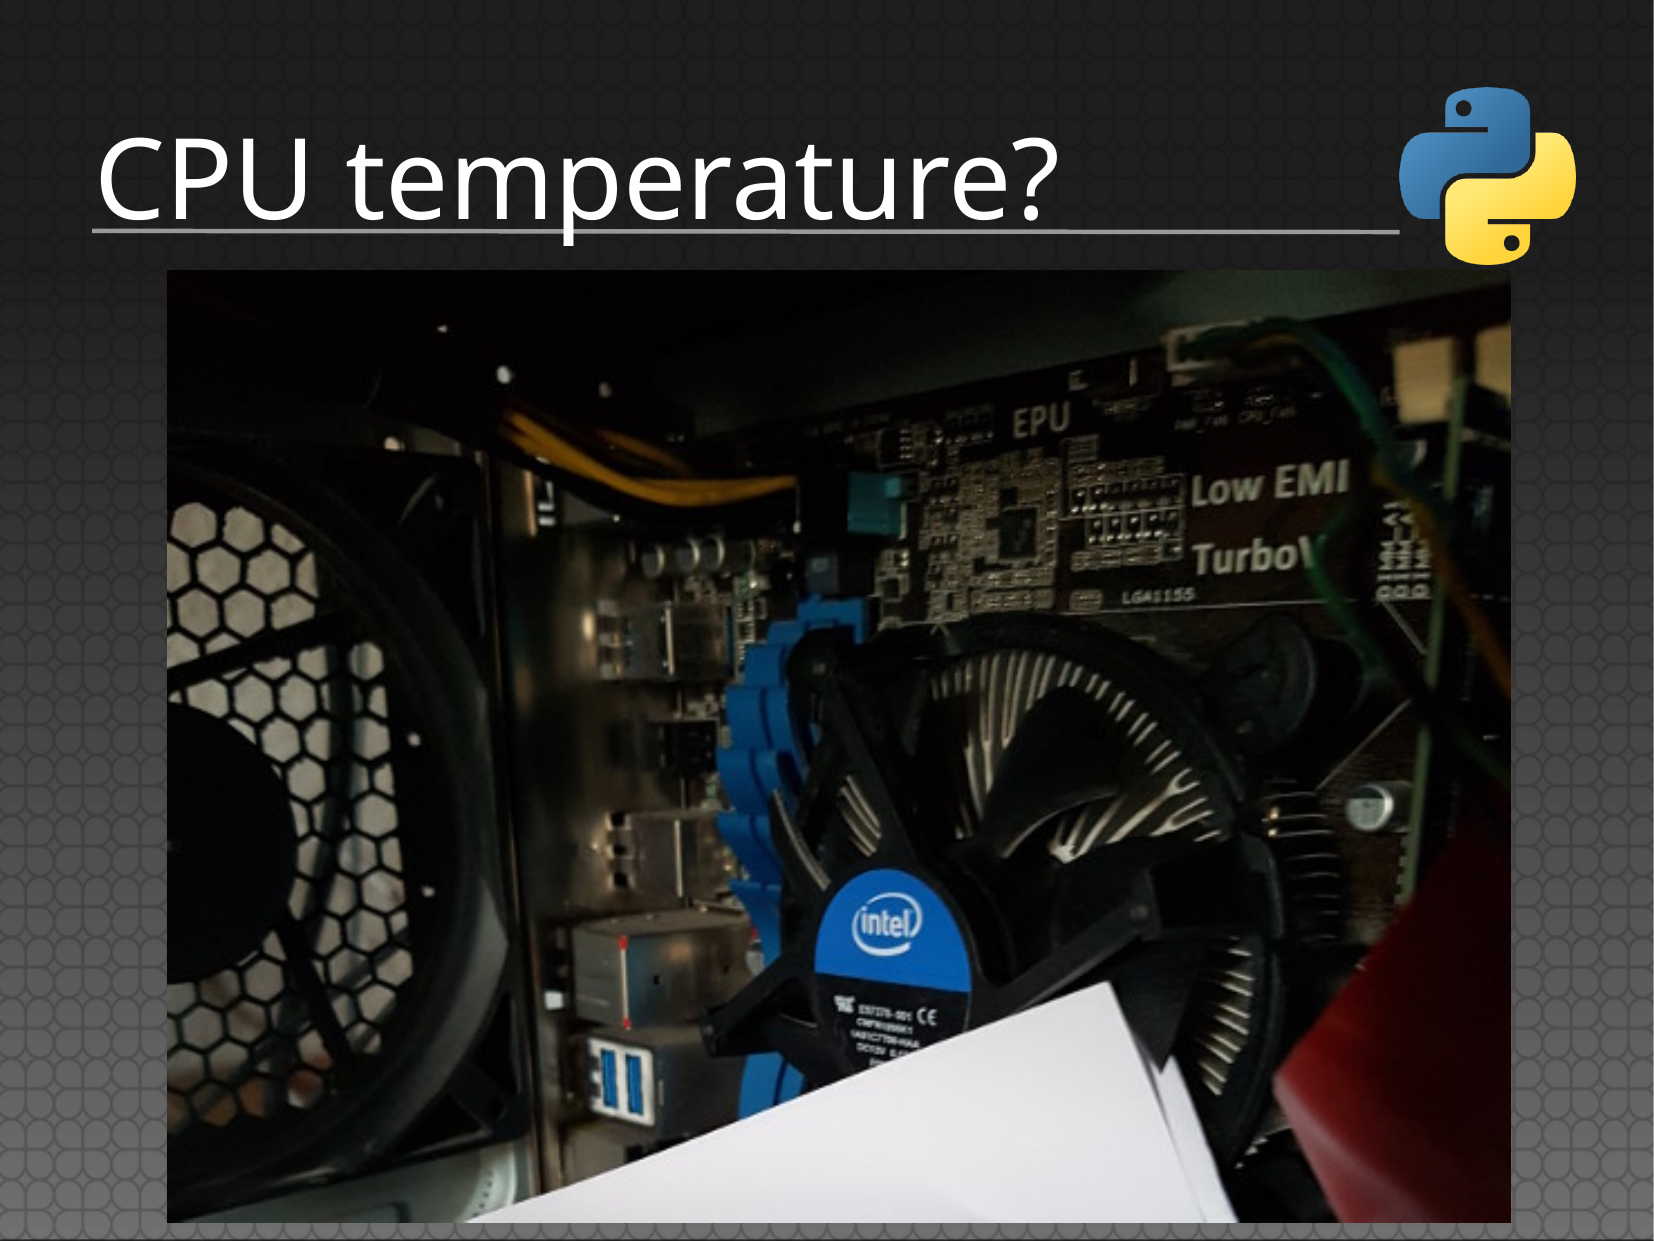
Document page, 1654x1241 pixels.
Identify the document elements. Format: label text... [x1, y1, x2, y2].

picture [0, 0, 1654, 1241]
title CPU temperature? [94, 100, 1426, 251]
